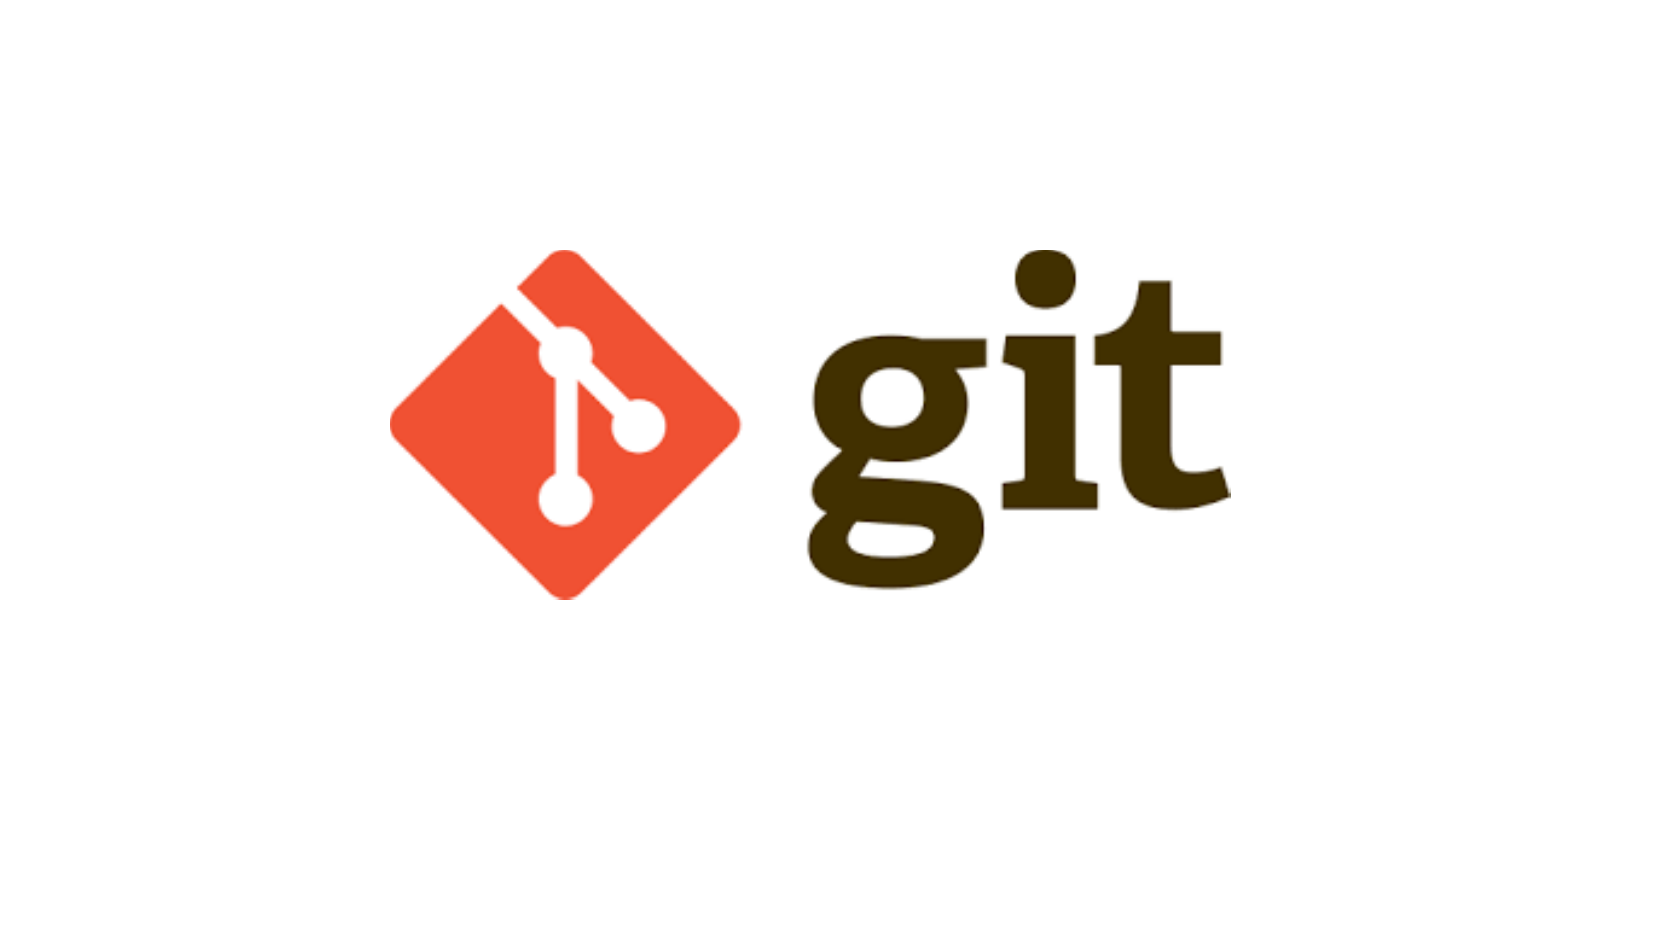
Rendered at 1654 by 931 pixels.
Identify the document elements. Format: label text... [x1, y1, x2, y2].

subtitle Pourquoi ? [82, 217, 1571, 758]
picture [390, 250, 1231, 601]
